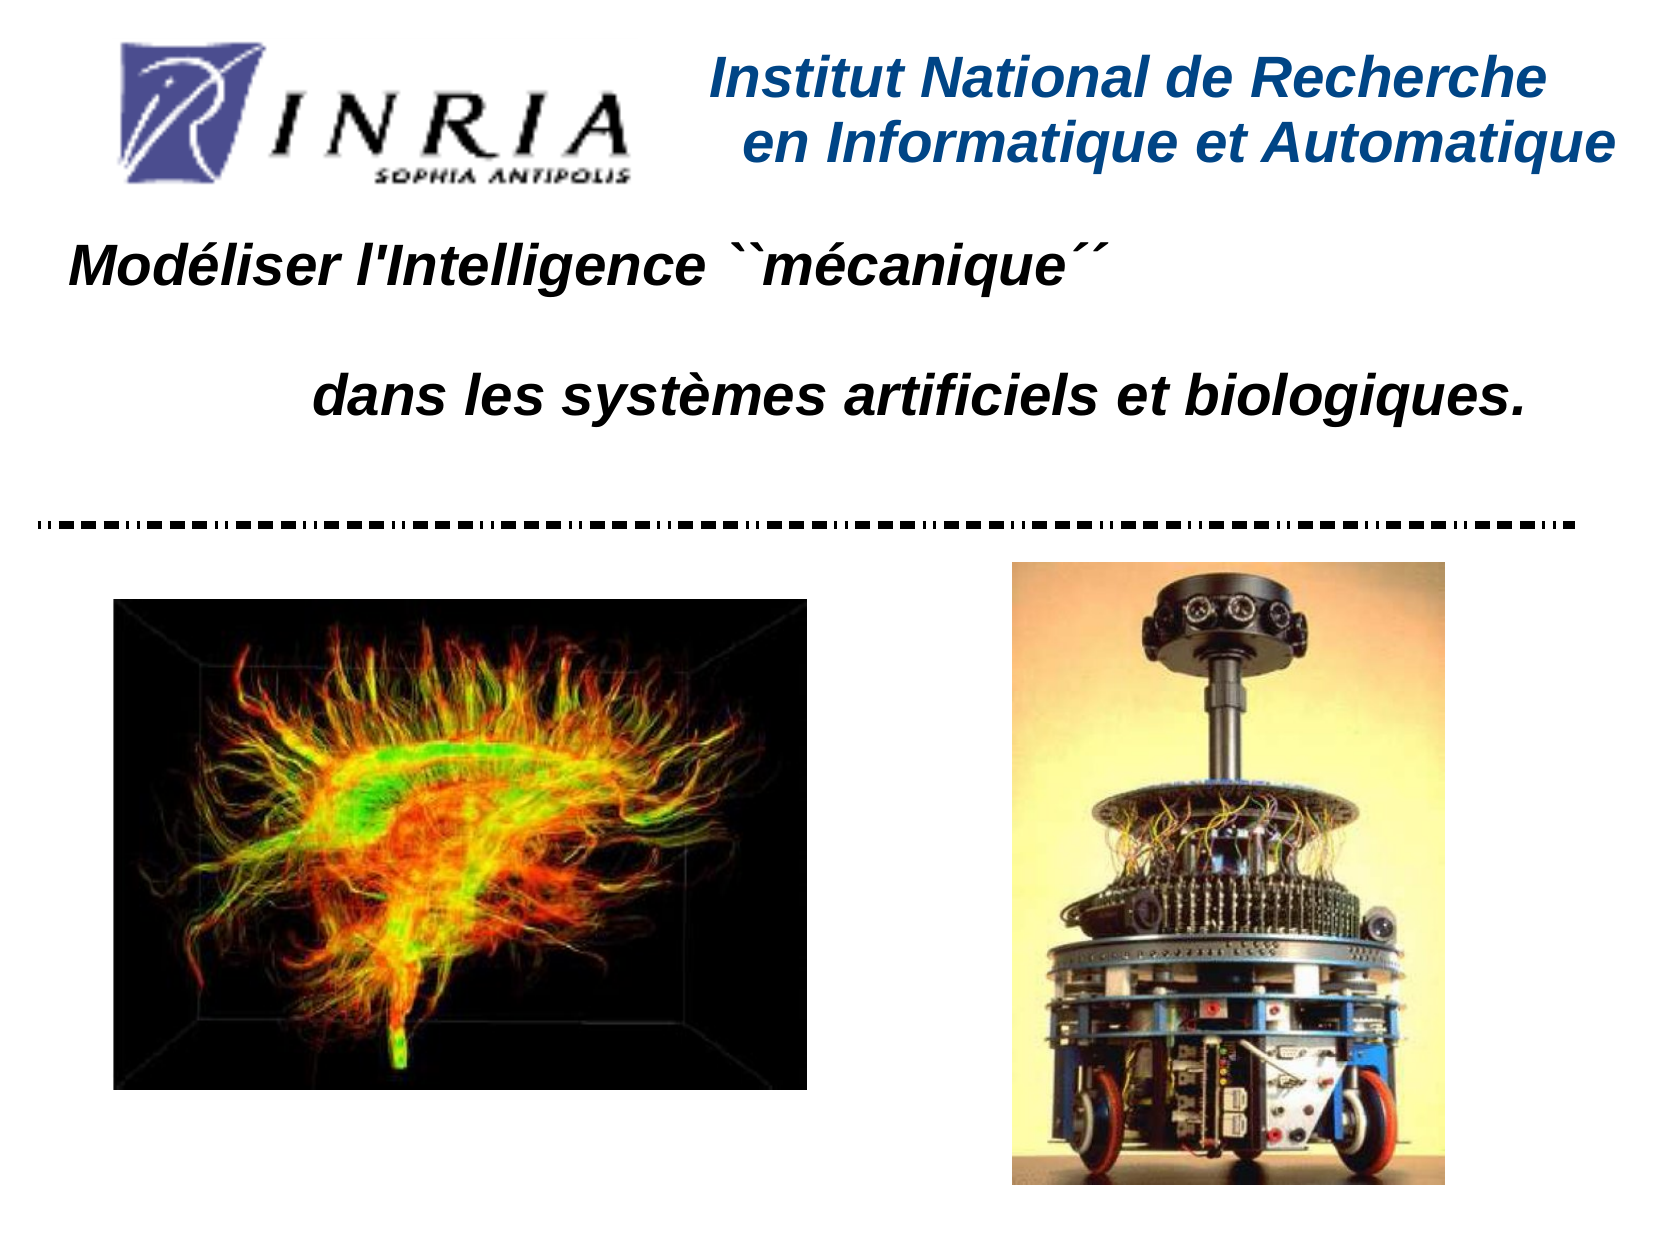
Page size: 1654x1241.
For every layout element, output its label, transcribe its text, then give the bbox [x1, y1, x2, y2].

text_box Institut National de Recherche en Informatique et Automatique [678, 37, 1654, 198]
picture [1012, 562, 1445, 1185]
picture [112, 37, 638, 188]
text_box Modéliser l'Intelligence ``mécanique´´ dans les systèmes artificiels et biologiques. [37, 225, 1544, 826]
picture [112, 599, 807, 1090]
